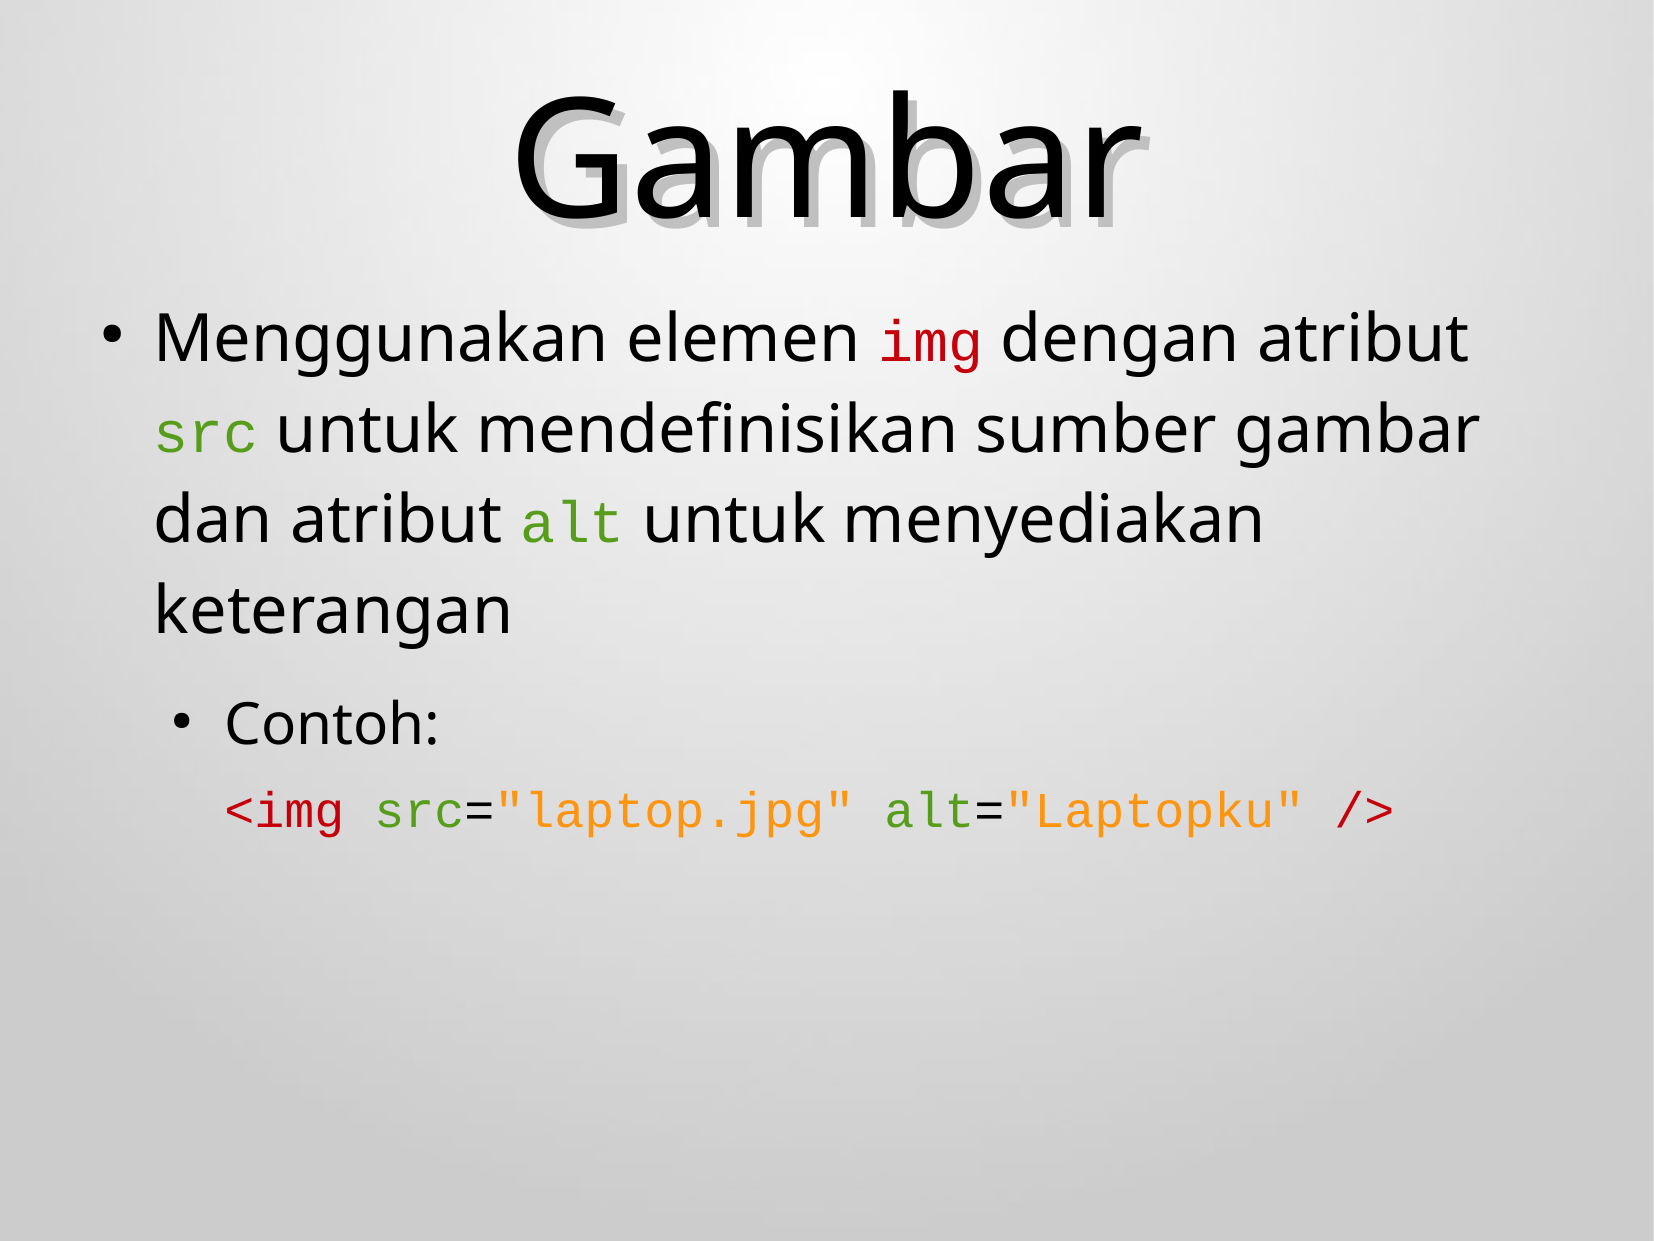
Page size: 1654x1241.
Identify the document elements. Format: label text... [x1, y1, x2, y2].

picture [0, 0, 1654, 1241]
list Menggunakan elemen img dengan atribut src untuk mendefinisikan sumber gambar dan atribut alt untuk menyediakan keterangan Contoh: <img src="laptop.jpg" alt="Laptopku" /> [82, 290, 1571, 1109]
title Gambar [82, 52, 1571, 254]
